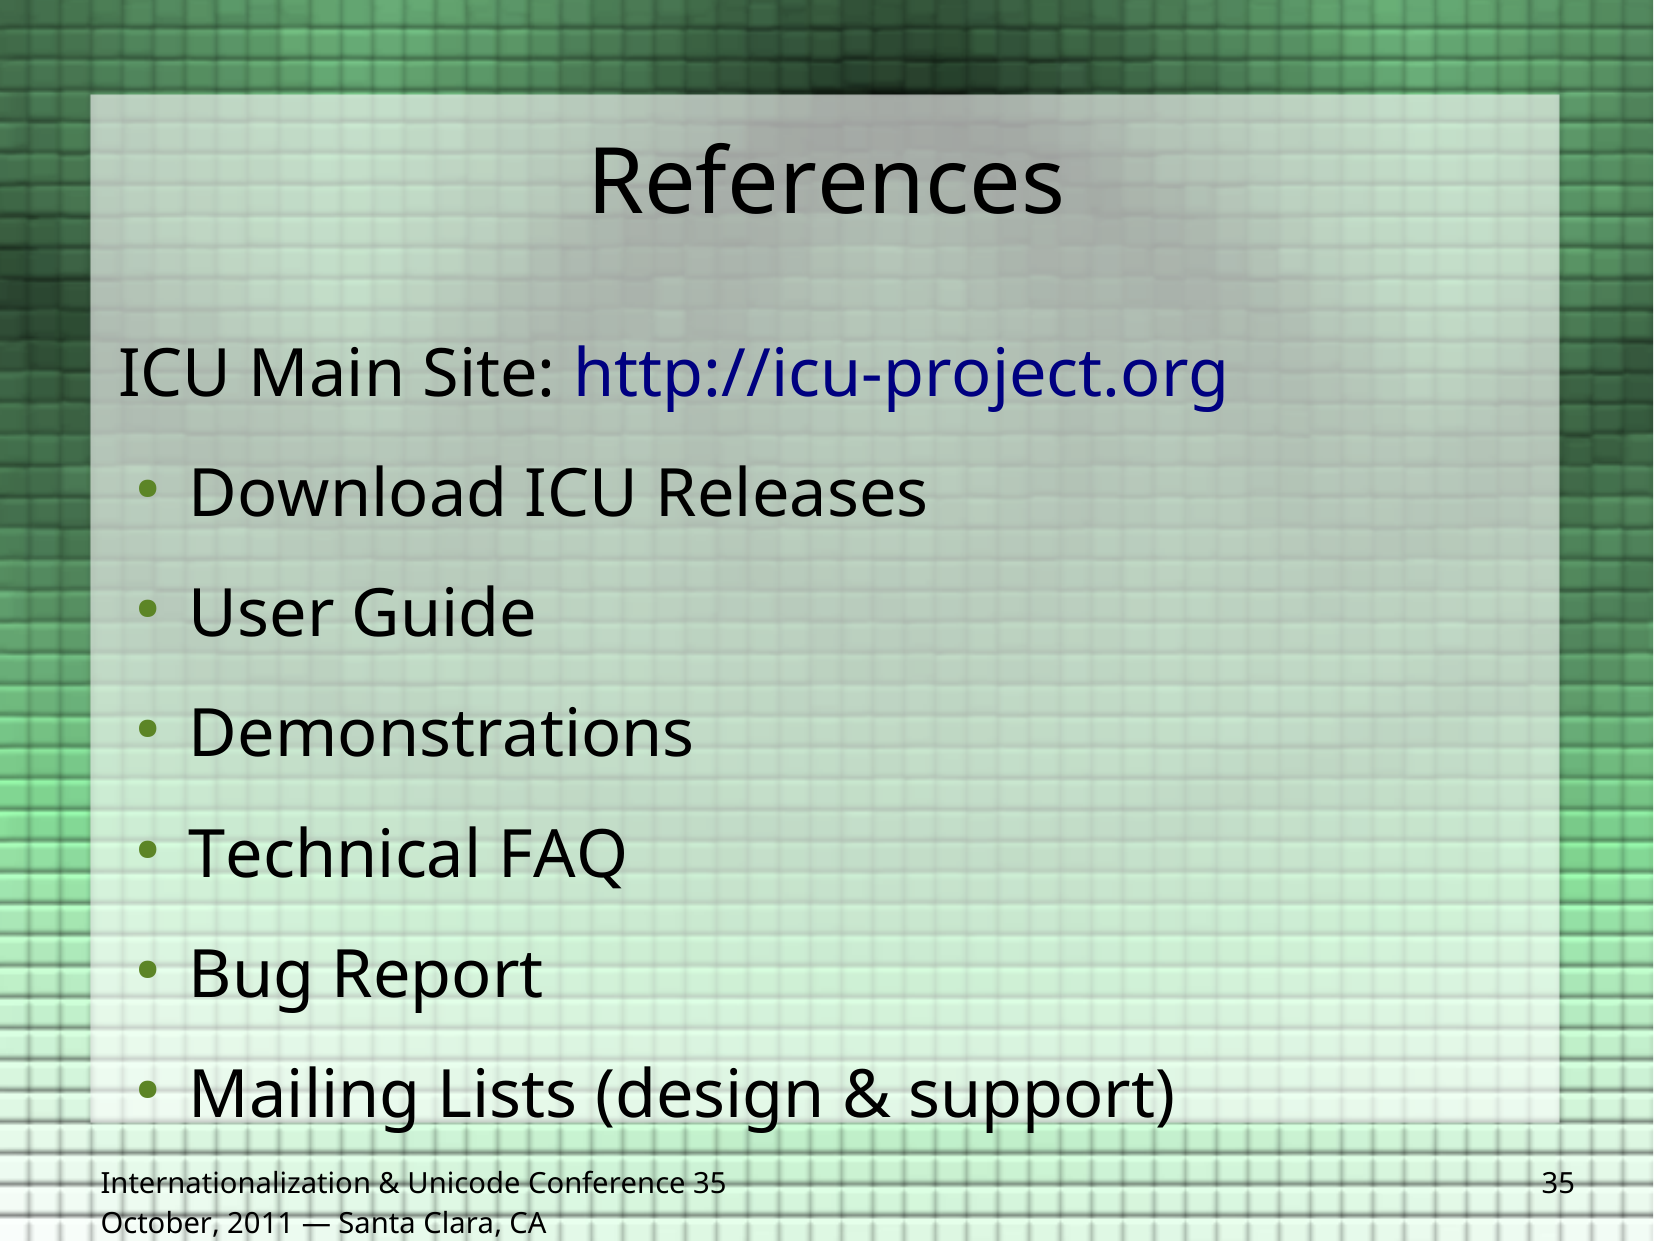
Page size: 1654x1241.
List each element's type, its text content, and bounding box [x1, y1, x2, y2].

list ICU Main Site: http://icu-project.org Download ICU Releases User Guide Demonstrations Technical FAQ Bug Report Mailing Lists (design & support) [118, 324, 1535, 1093]
picture [0, 0, 1654, 1241]
title References [88, 90, 1565, 266]
